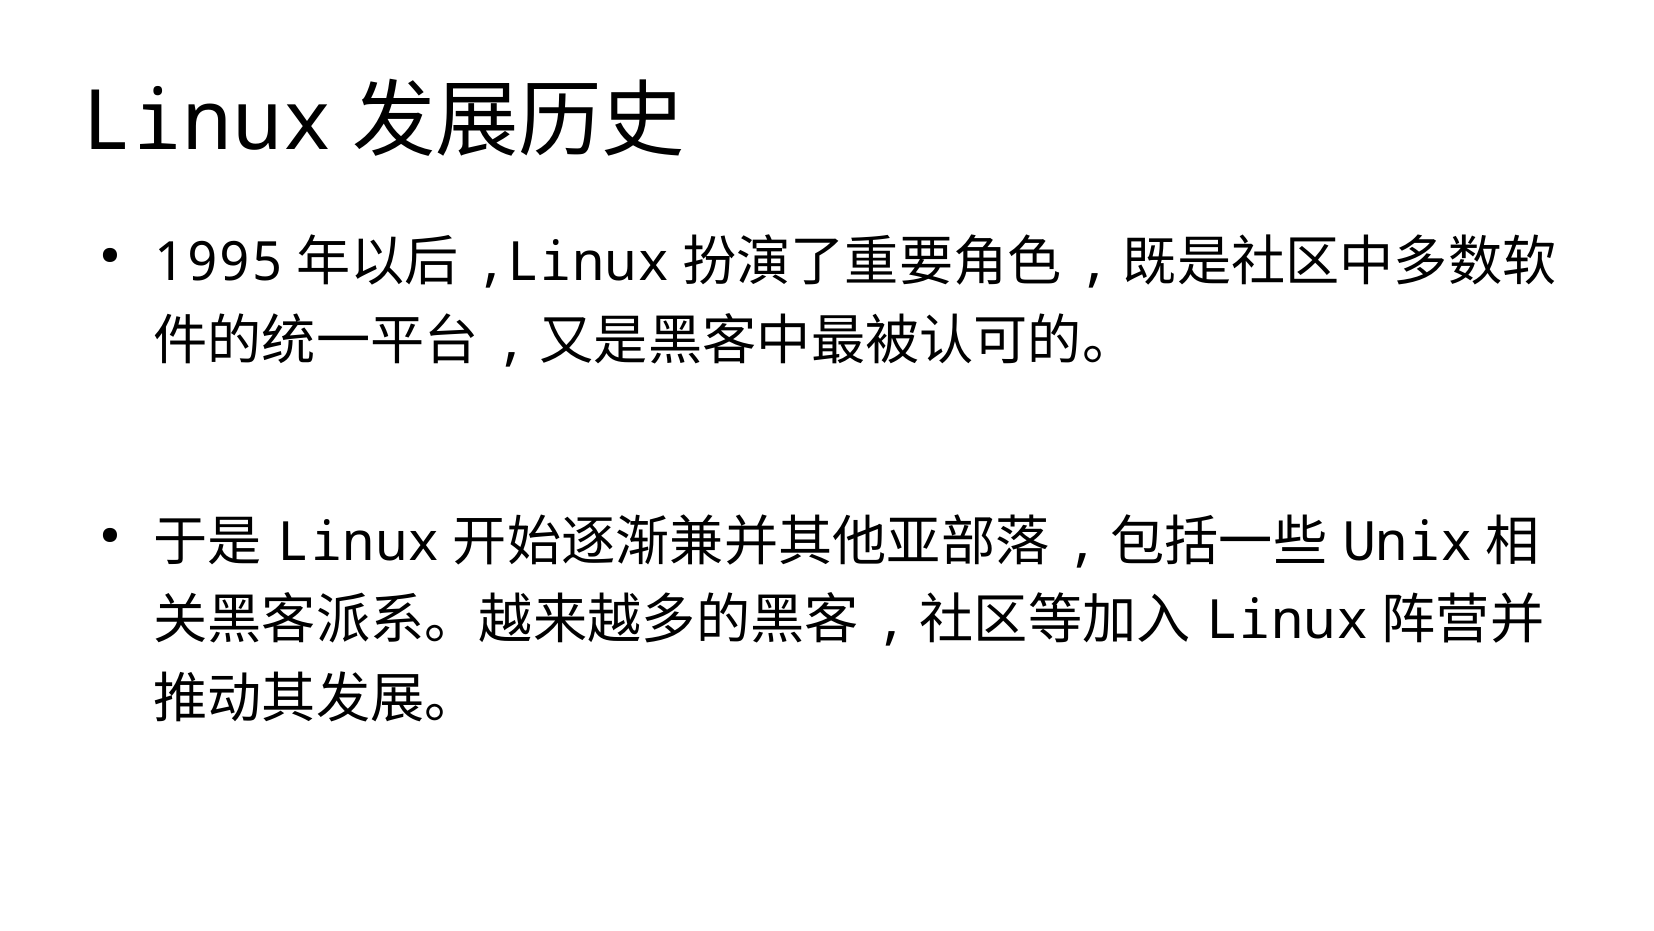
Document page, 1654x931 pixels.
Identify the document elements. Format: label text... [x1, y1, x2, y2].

list 1995年以后,Linux扮演了重要角色,既是社区中多数软件的统一平台,又是黑客中最被认可的。 于是Linux开始逐渐兼并其他亚部落,包括一些Unix相关黑客派系。越来越多的黑客,社区等加入Linux阵营并推动其发展。 [82, 217, 1571, 839]
title Linux发展历史 [82, 37, 1571, 189]
